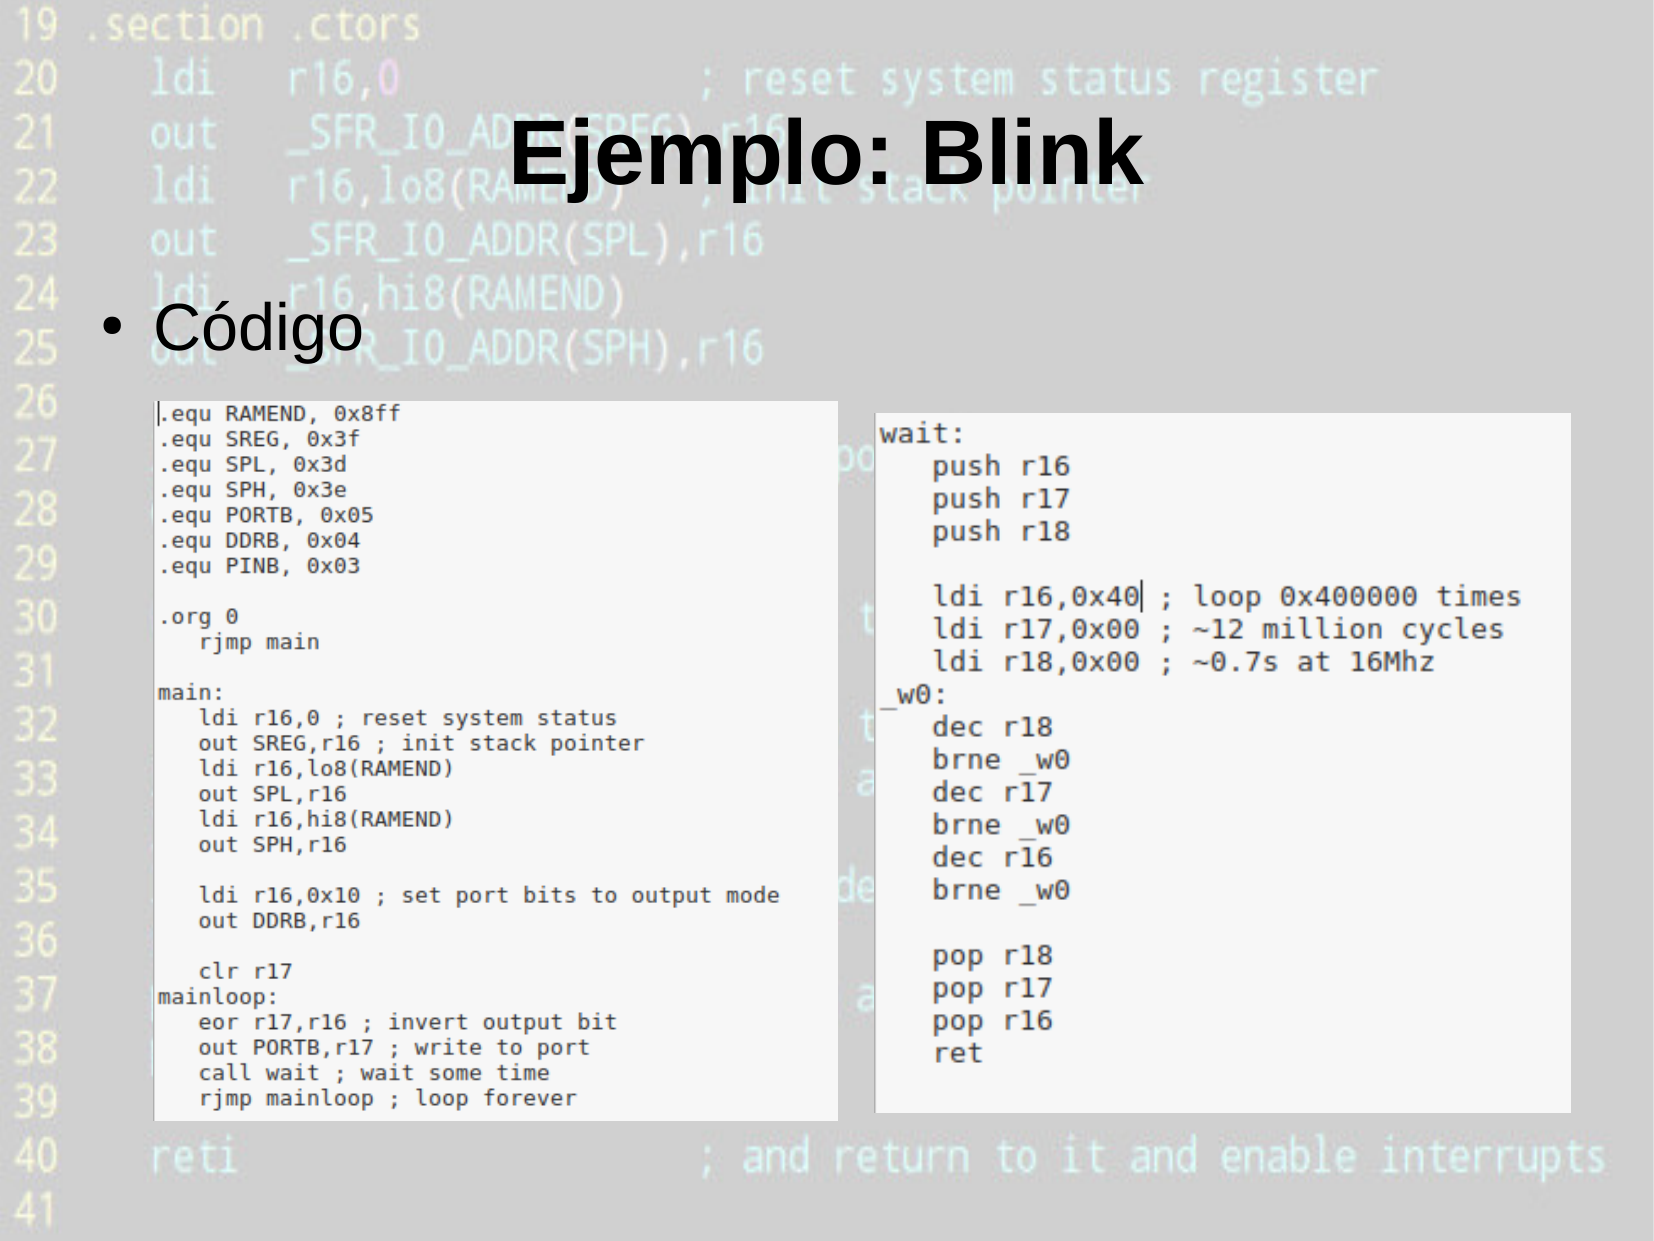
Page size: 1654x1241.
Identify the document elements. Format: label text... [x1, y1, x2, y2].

list Código [82, 290, 1571, 1010]
title Ejemplo: Blink [82, 49, 1571, 257]
picture [0, 0, 1654, 1241]
